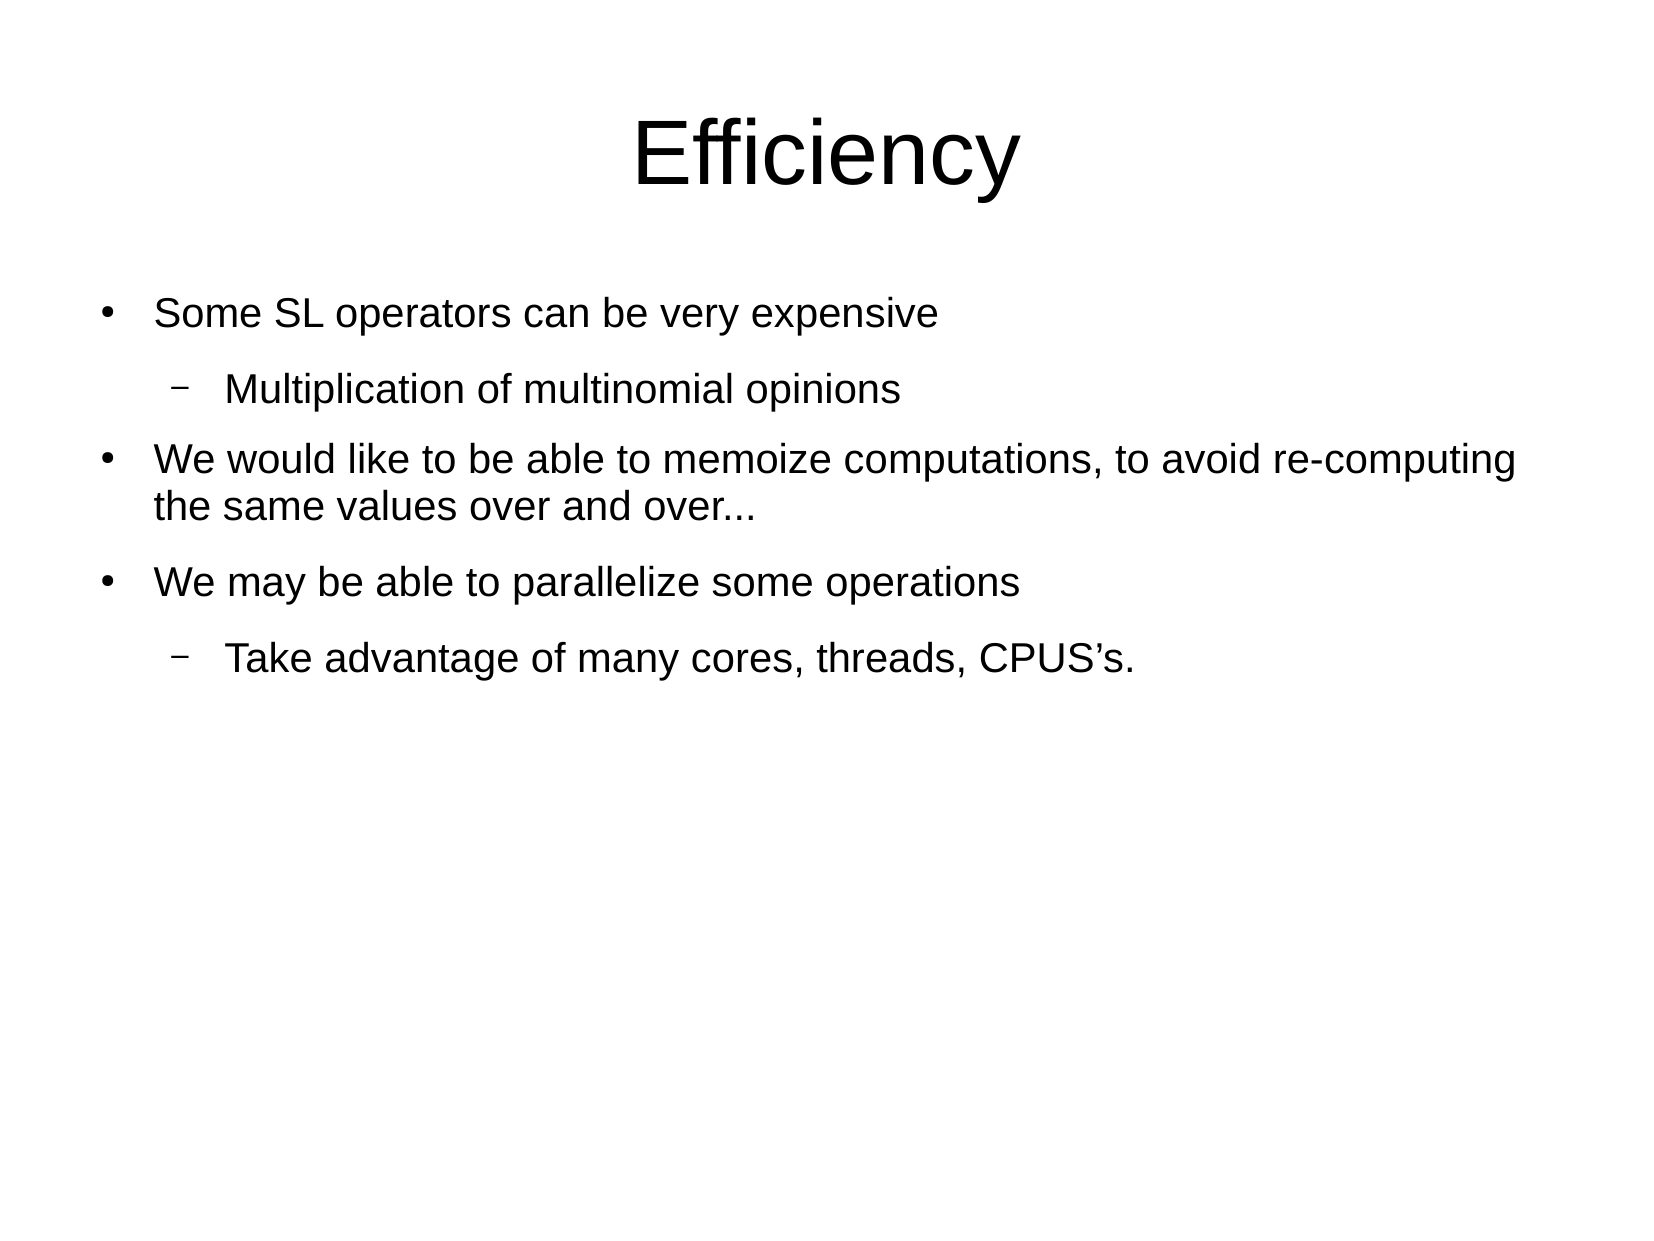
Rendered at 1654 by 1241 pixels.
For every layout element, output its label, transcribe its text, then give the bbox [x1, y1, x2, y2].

list Some SL operators can be very expensive Multiplication of multinomial opinions We would like to be able to memoize computations, to avoid re-computing the same values over and over... We may be able to parallelize some operations Take advantage of many cores, threads, CPUS’s. [82, 290, 1571, 1010]
title Efficiency [82, 49, 1571, 257]
